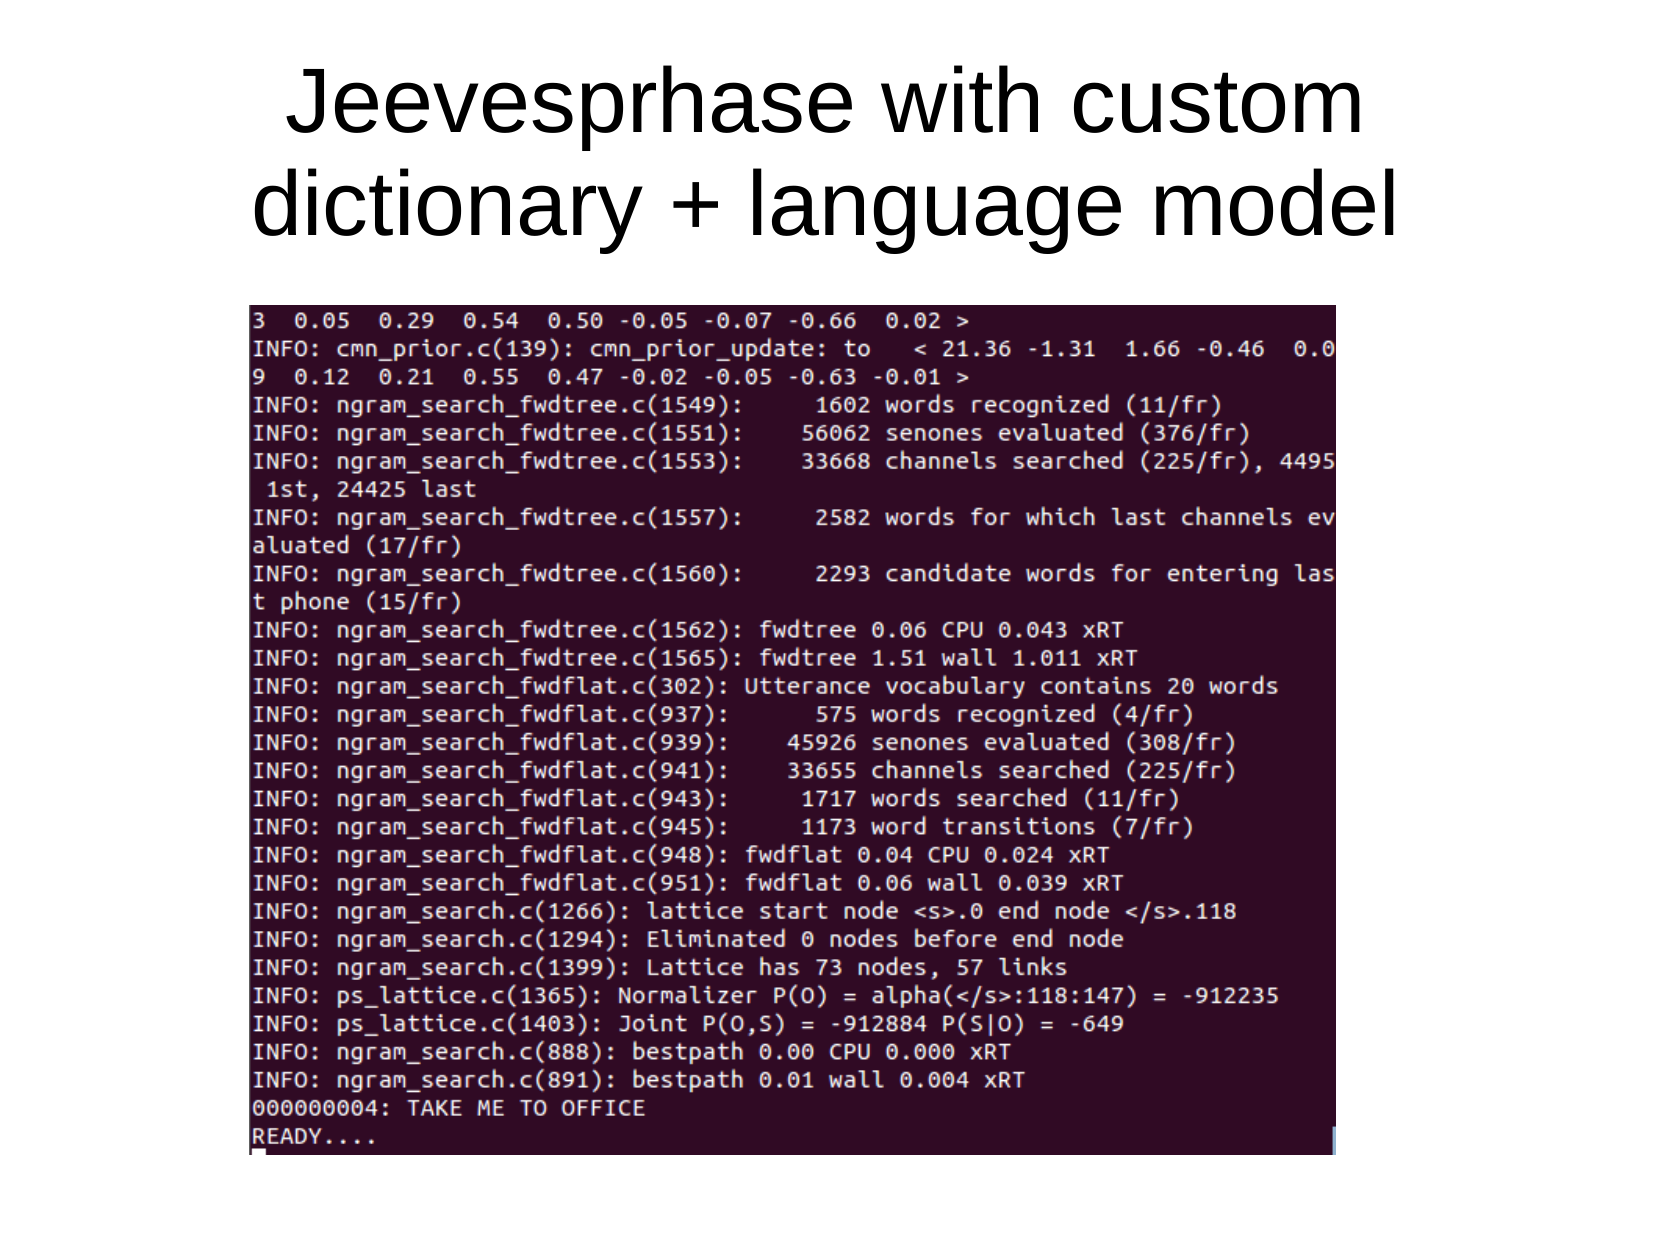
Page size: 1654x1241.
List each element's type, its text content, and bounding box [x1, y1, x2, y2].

picture [249, 305, 1336, 1156]
title Jeevesprhase with custom dictionary + language model [82, 46, 1571, 260]
